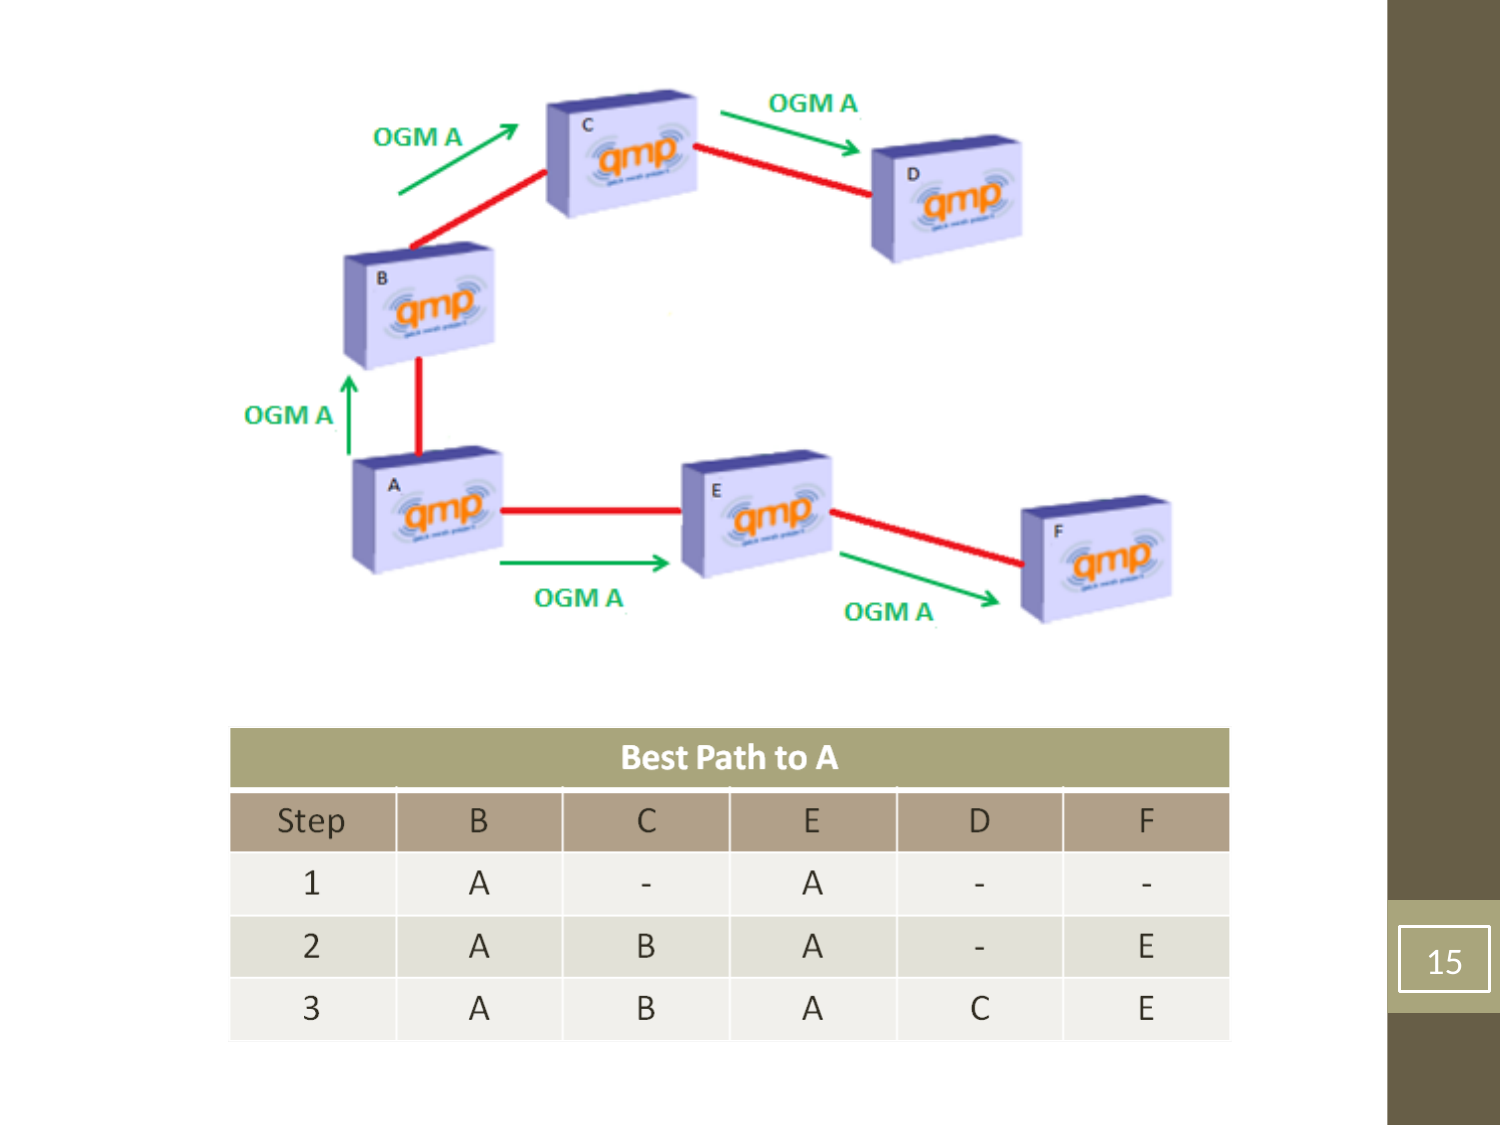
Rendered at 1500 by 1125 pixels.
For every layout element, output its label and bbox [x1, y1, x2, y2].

picture [244, 35, 1182, 637]
picture [217, 715, 1242, 1053]
